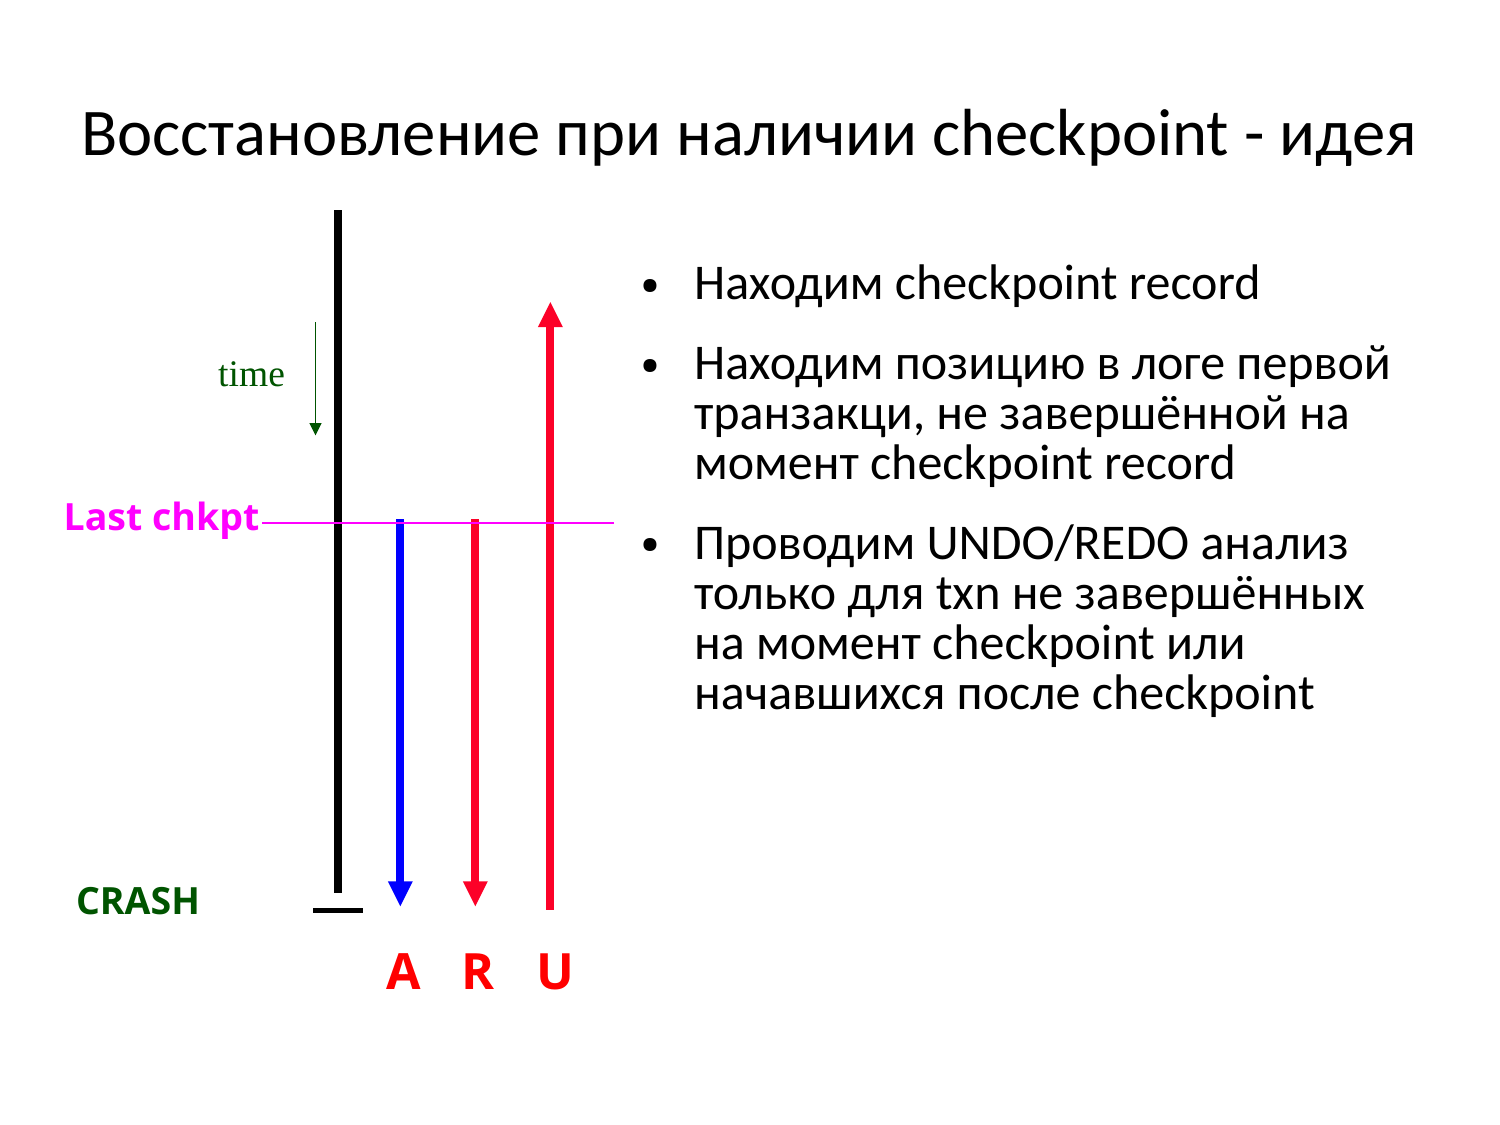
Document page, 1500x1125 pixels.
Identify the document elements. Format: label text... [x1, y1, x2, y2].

title Восстановление при наличии checkpoint - идея [75, 45, 1425, 233]
text_box A [371, 932, 436, 1007]
list Находим checkpoint record Находим позицию в логе первой транзакци, не завершённой на момент checkpoint record Проводим UNDO/REDO анализ только для txn не завершённых на момент checkpoint или начавшихся после checkpoint [623, 262, 1425, 1005]
text_box Last chkpt [48, 485, 326, 545]
text_box R [446, 932, 510, 1007]
text_box CRASH [61, 869, 338, 930]
text_box time [203, 341, 301, 403]
text_box U [521, 932, 590, 1007]
